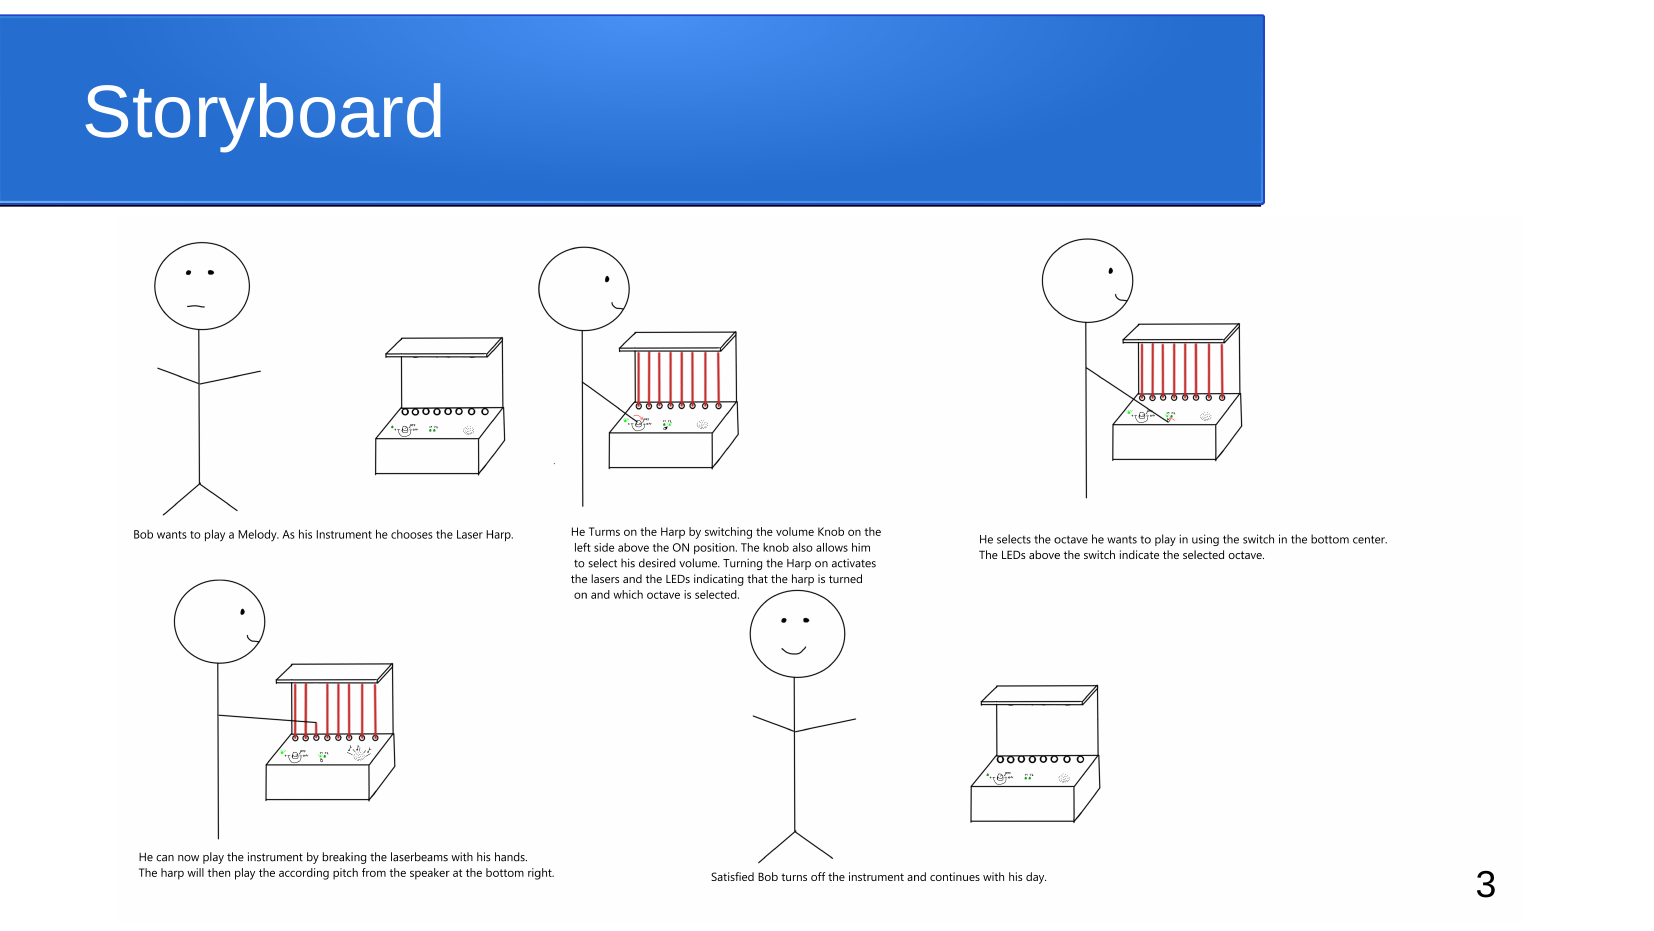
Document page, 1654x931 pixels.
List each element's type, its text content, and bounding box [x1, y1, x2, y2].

text_box <Foliennummer> [1460, 856, 1654, 927]
title Storyboard [82, 35, 1235, 189]
picture [118, 216, 1524, 922]
